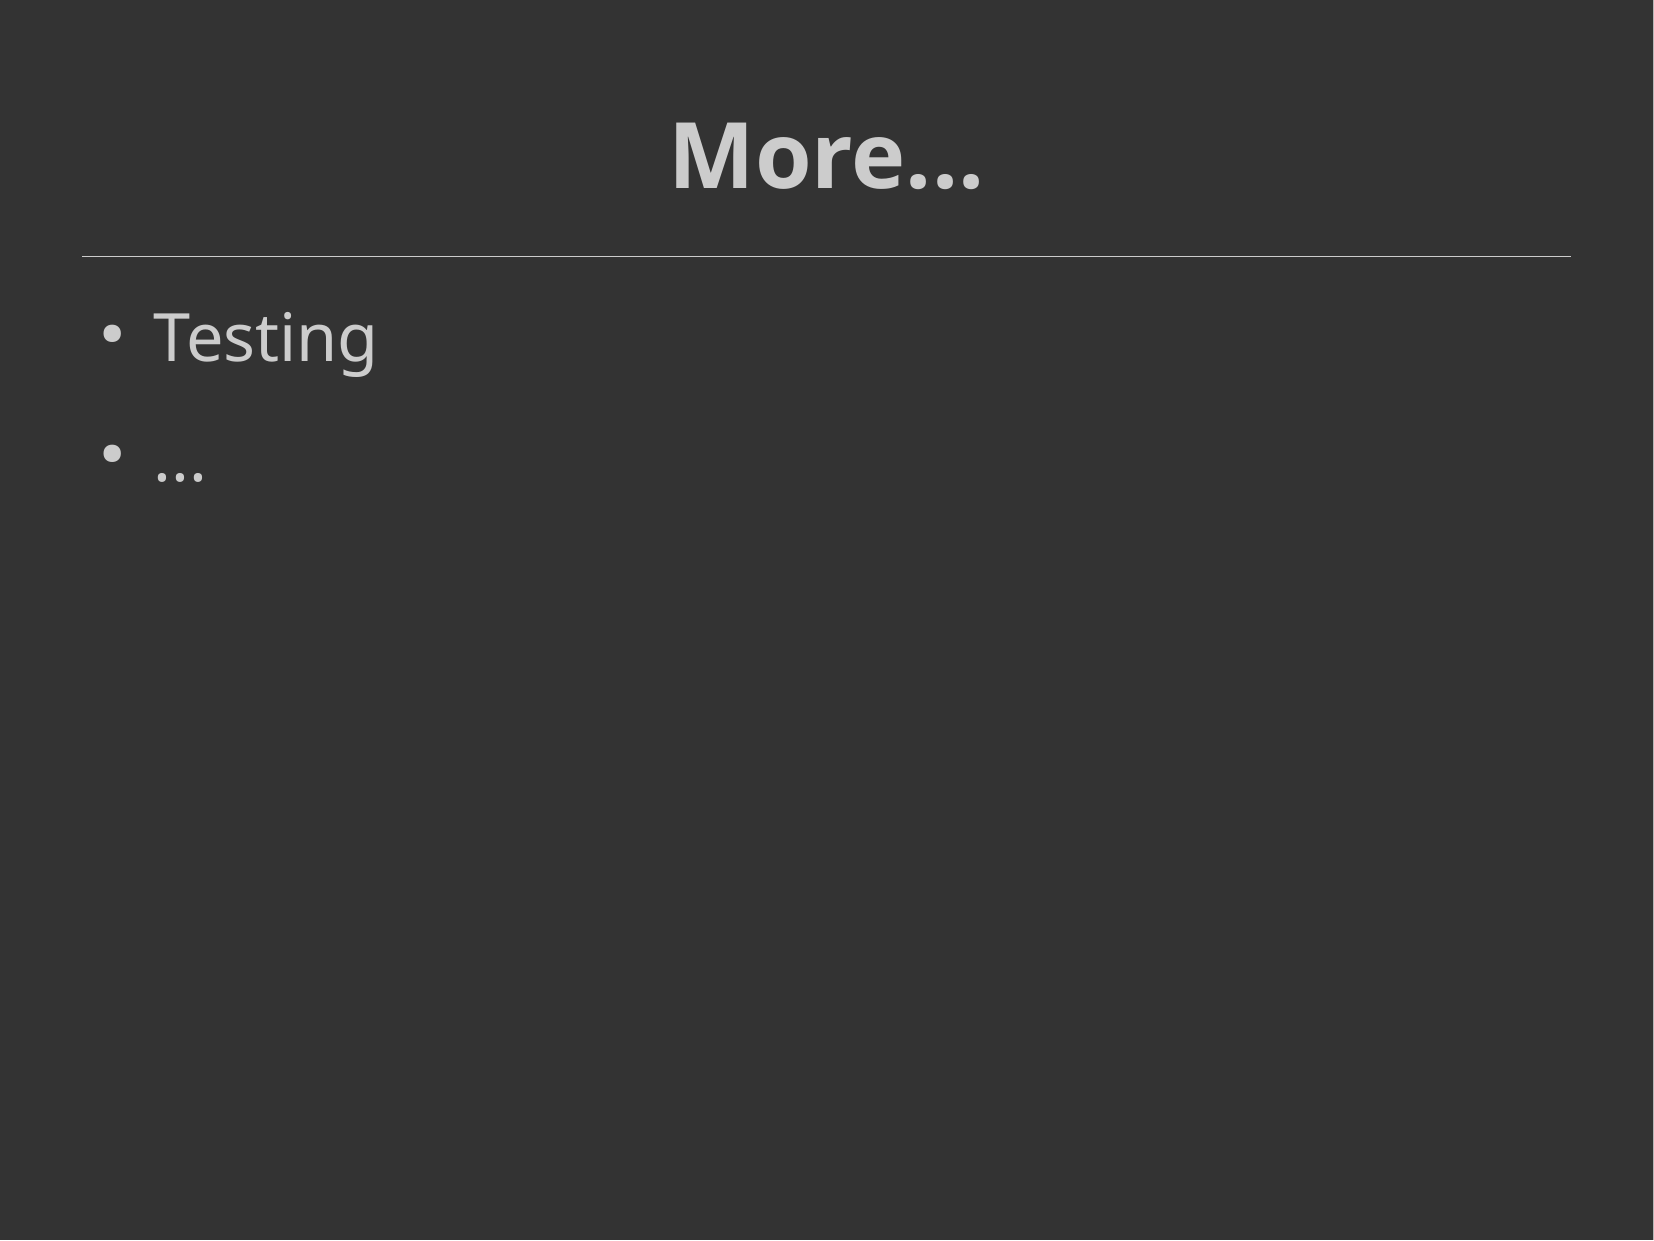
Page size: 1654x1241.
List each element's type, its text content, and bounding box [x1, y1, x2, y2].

list Testing ... [82, 290, 1571, 1010]
title More... [82, 49, 1571, 257]
